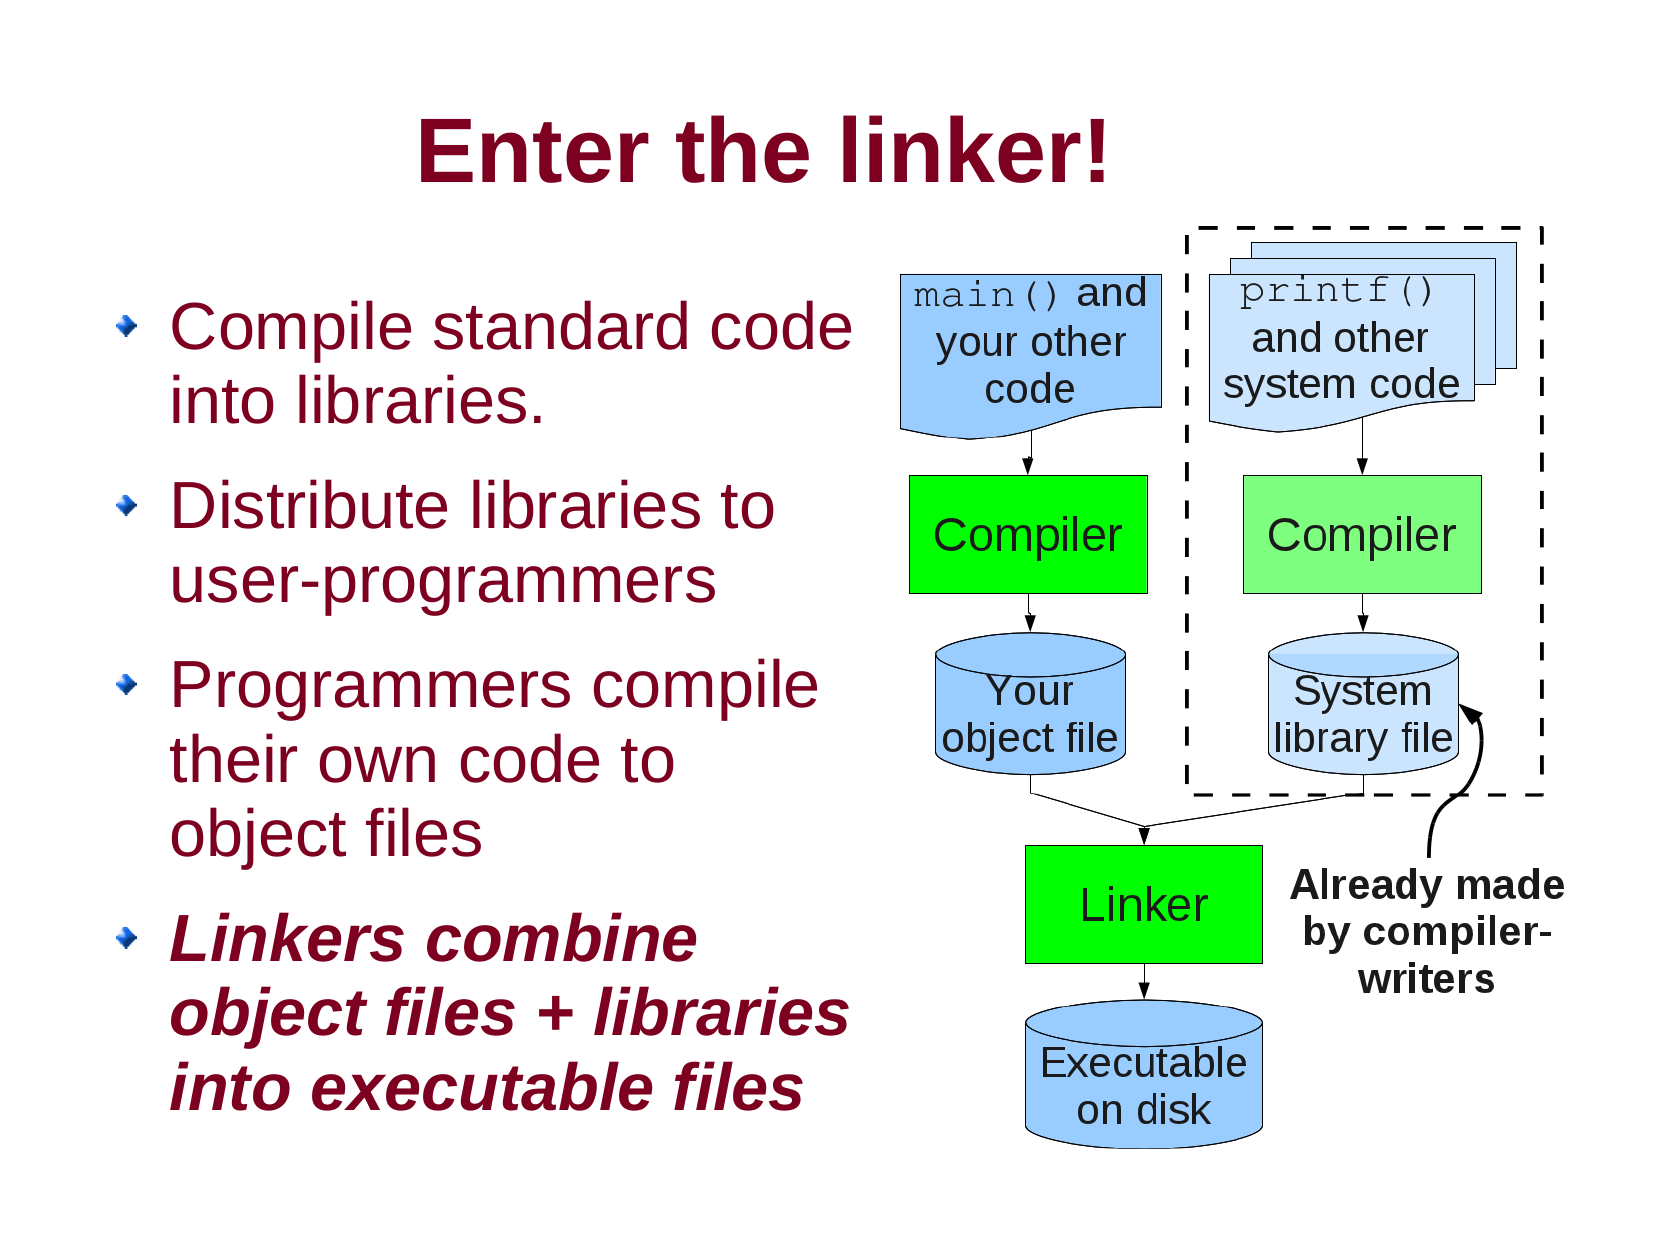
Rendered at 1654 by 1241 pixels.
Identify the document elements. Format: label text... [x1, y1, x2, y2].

picture [0, 0, 1654, 1241]
title Enter the linker! [118, 94, 1412, 207]
list Compile standard code into libraries. Distribute libraries to user-programmers Programmers compile their own code to object files Linkers combine object files + libraries into executable files [98, 288, 863, 1126]
